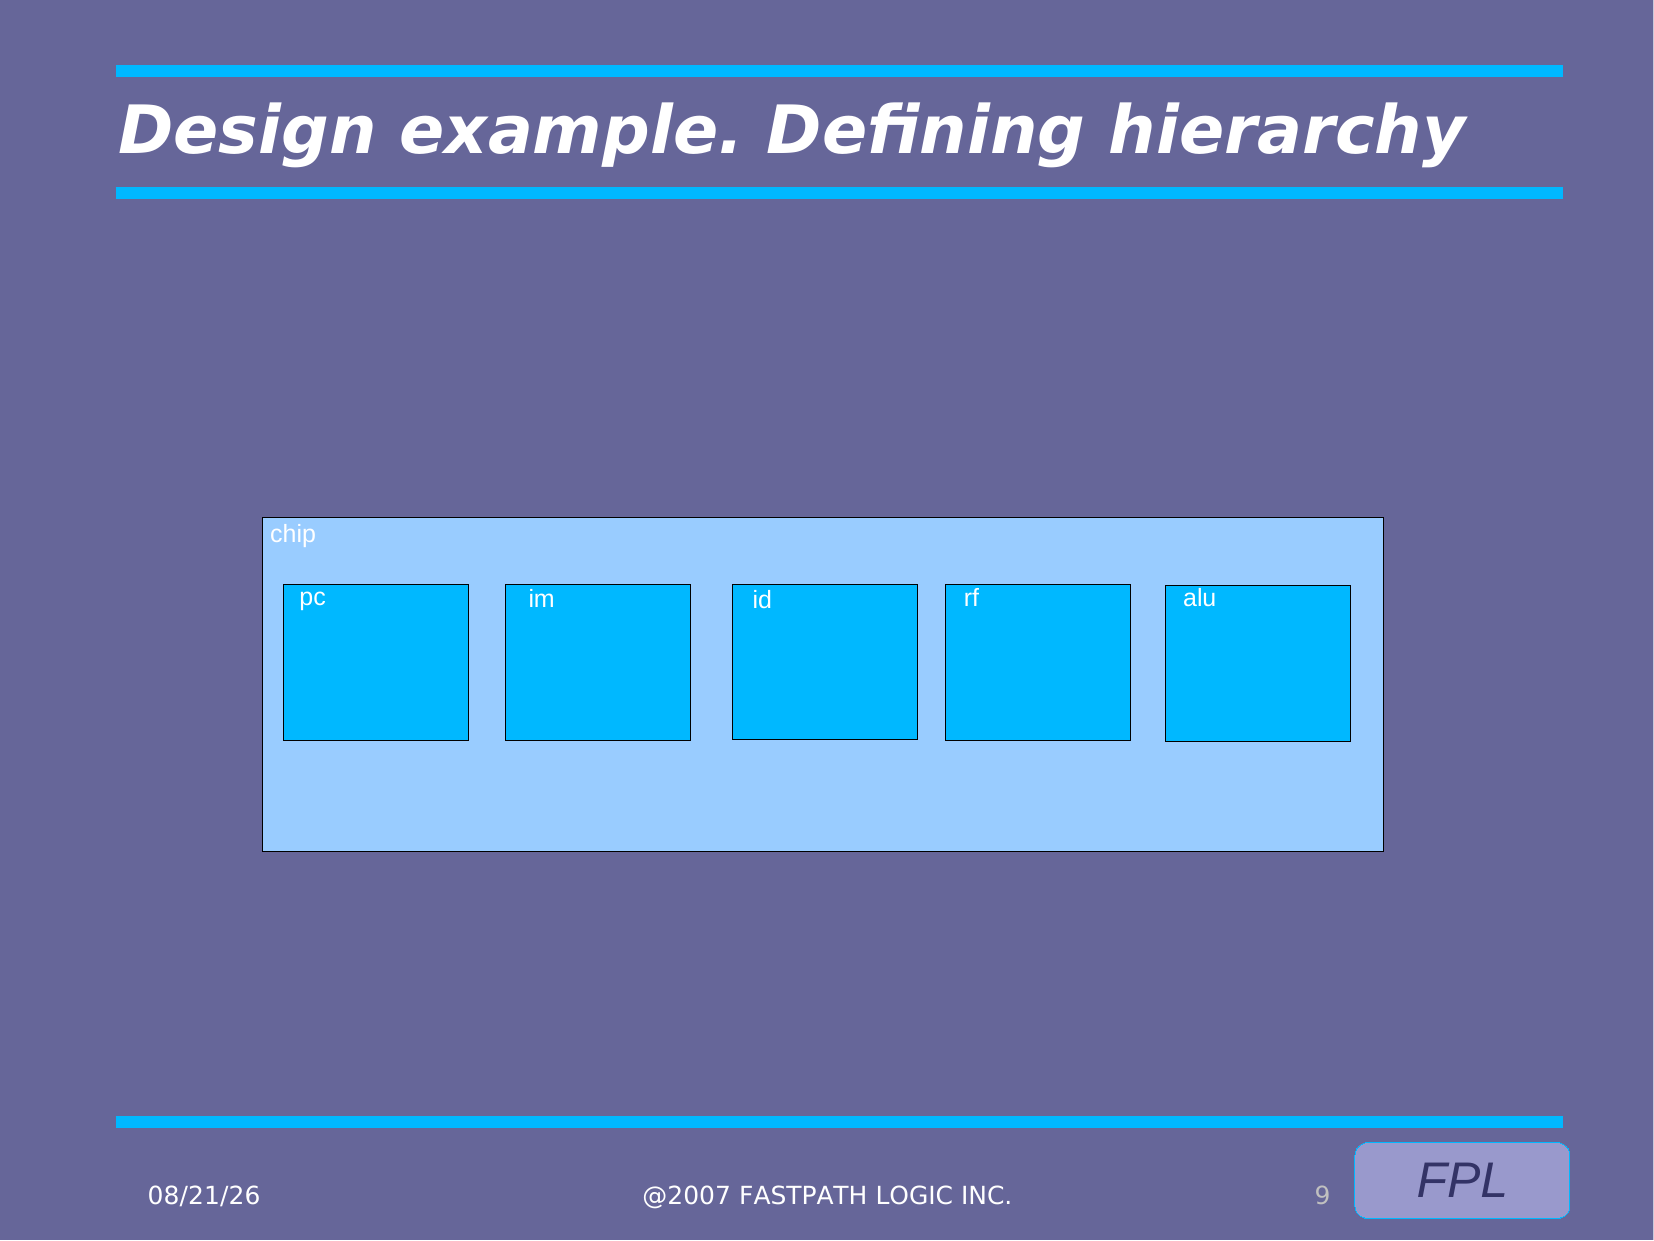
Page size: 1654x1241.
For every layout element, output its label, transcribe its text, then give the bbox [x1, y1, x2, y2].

text_box rf [949, 576, 1032, 629]
text_box id [737, 578, 820, 631]
text_box alu [1168, 576, 1251, 629]
text_box chip [255, 512, 344, 565]
text_box [262, 517, 1384, 852]
text_box im [513, 577, 577, 630]
title Design example. Defining hierarchy [118, 41, 1531, 219]
text_box pc [284, 575, 348, 628]
